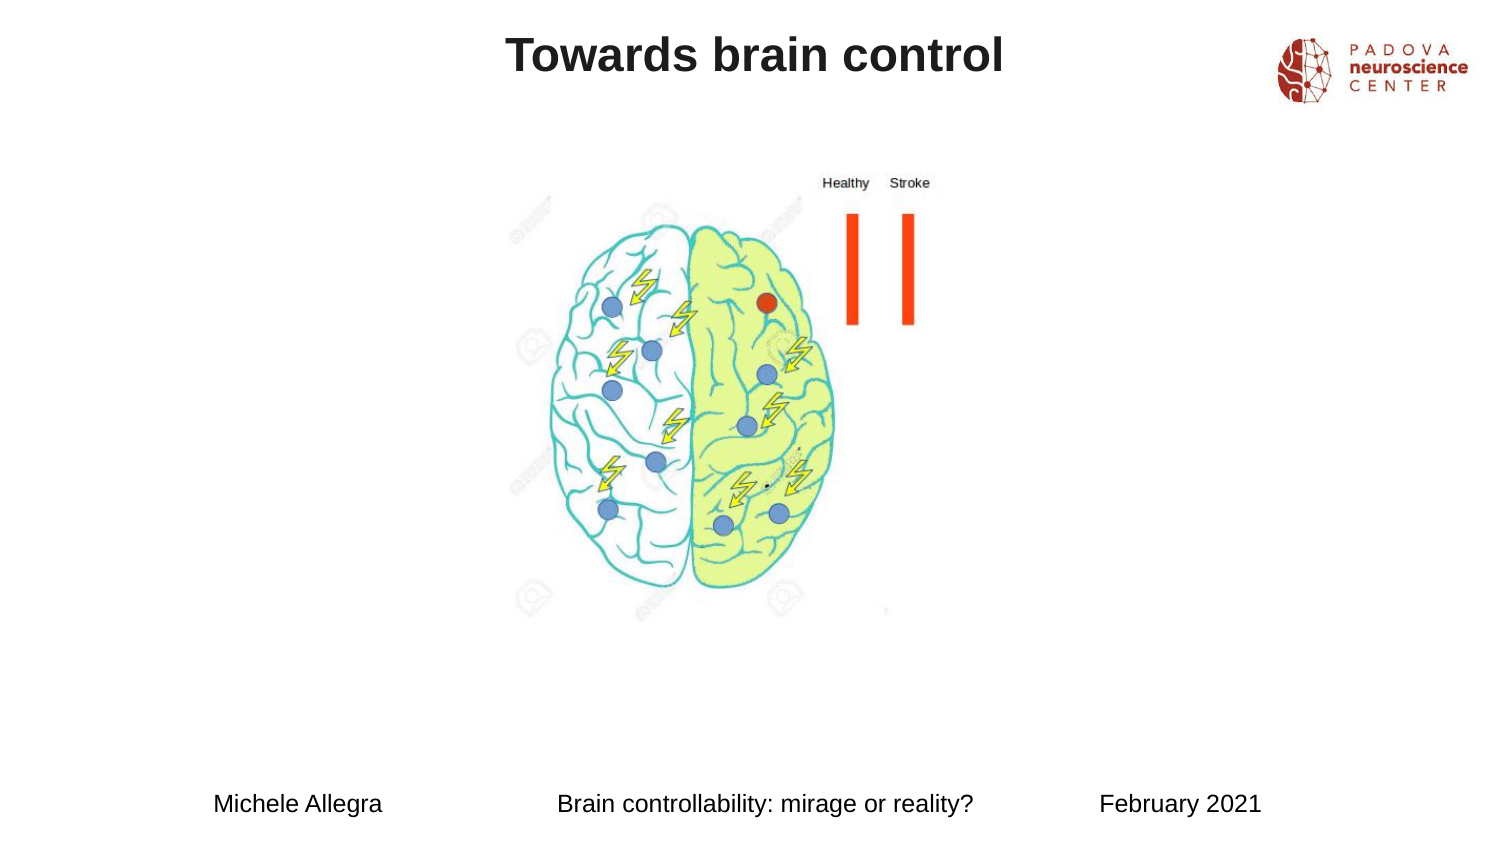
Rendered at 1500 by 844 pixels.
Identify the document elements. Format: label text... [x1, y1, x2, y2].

text_box Michele Allegra Brain controllability: mirage or reality? February 2021 [64, 776, 1415, 828]
picture [423, 114, 1019, 710]
picture [1268, 10, 1476, 123]
text_box Towards brain control [74, 30, 1436, 132]
